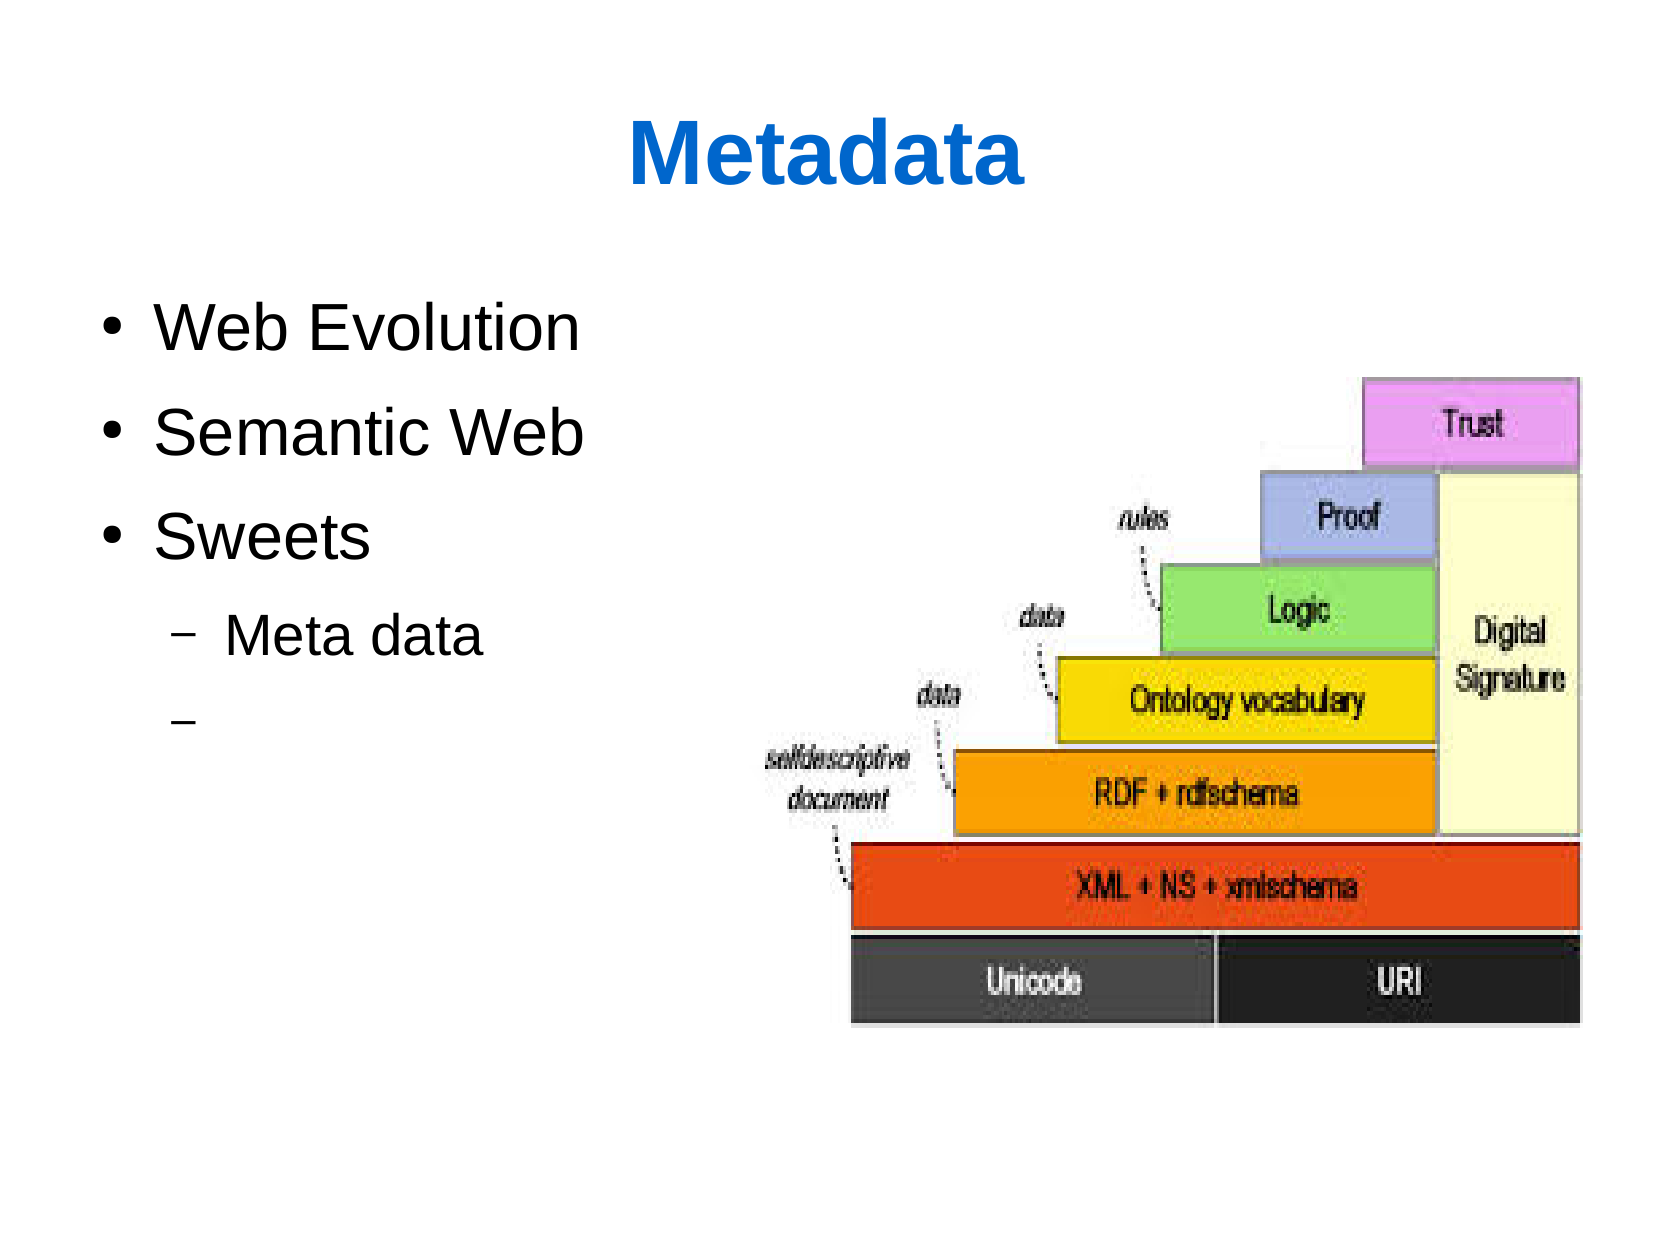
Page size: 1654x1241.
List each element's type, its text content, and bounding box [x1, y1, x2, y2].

list Web Evolution Semantic Web Sweets Meta data [82, 290, 1571, 1010]
picture [744, 377, 1583, 1028]
title Metadata [82, 49, 1571, 257]
